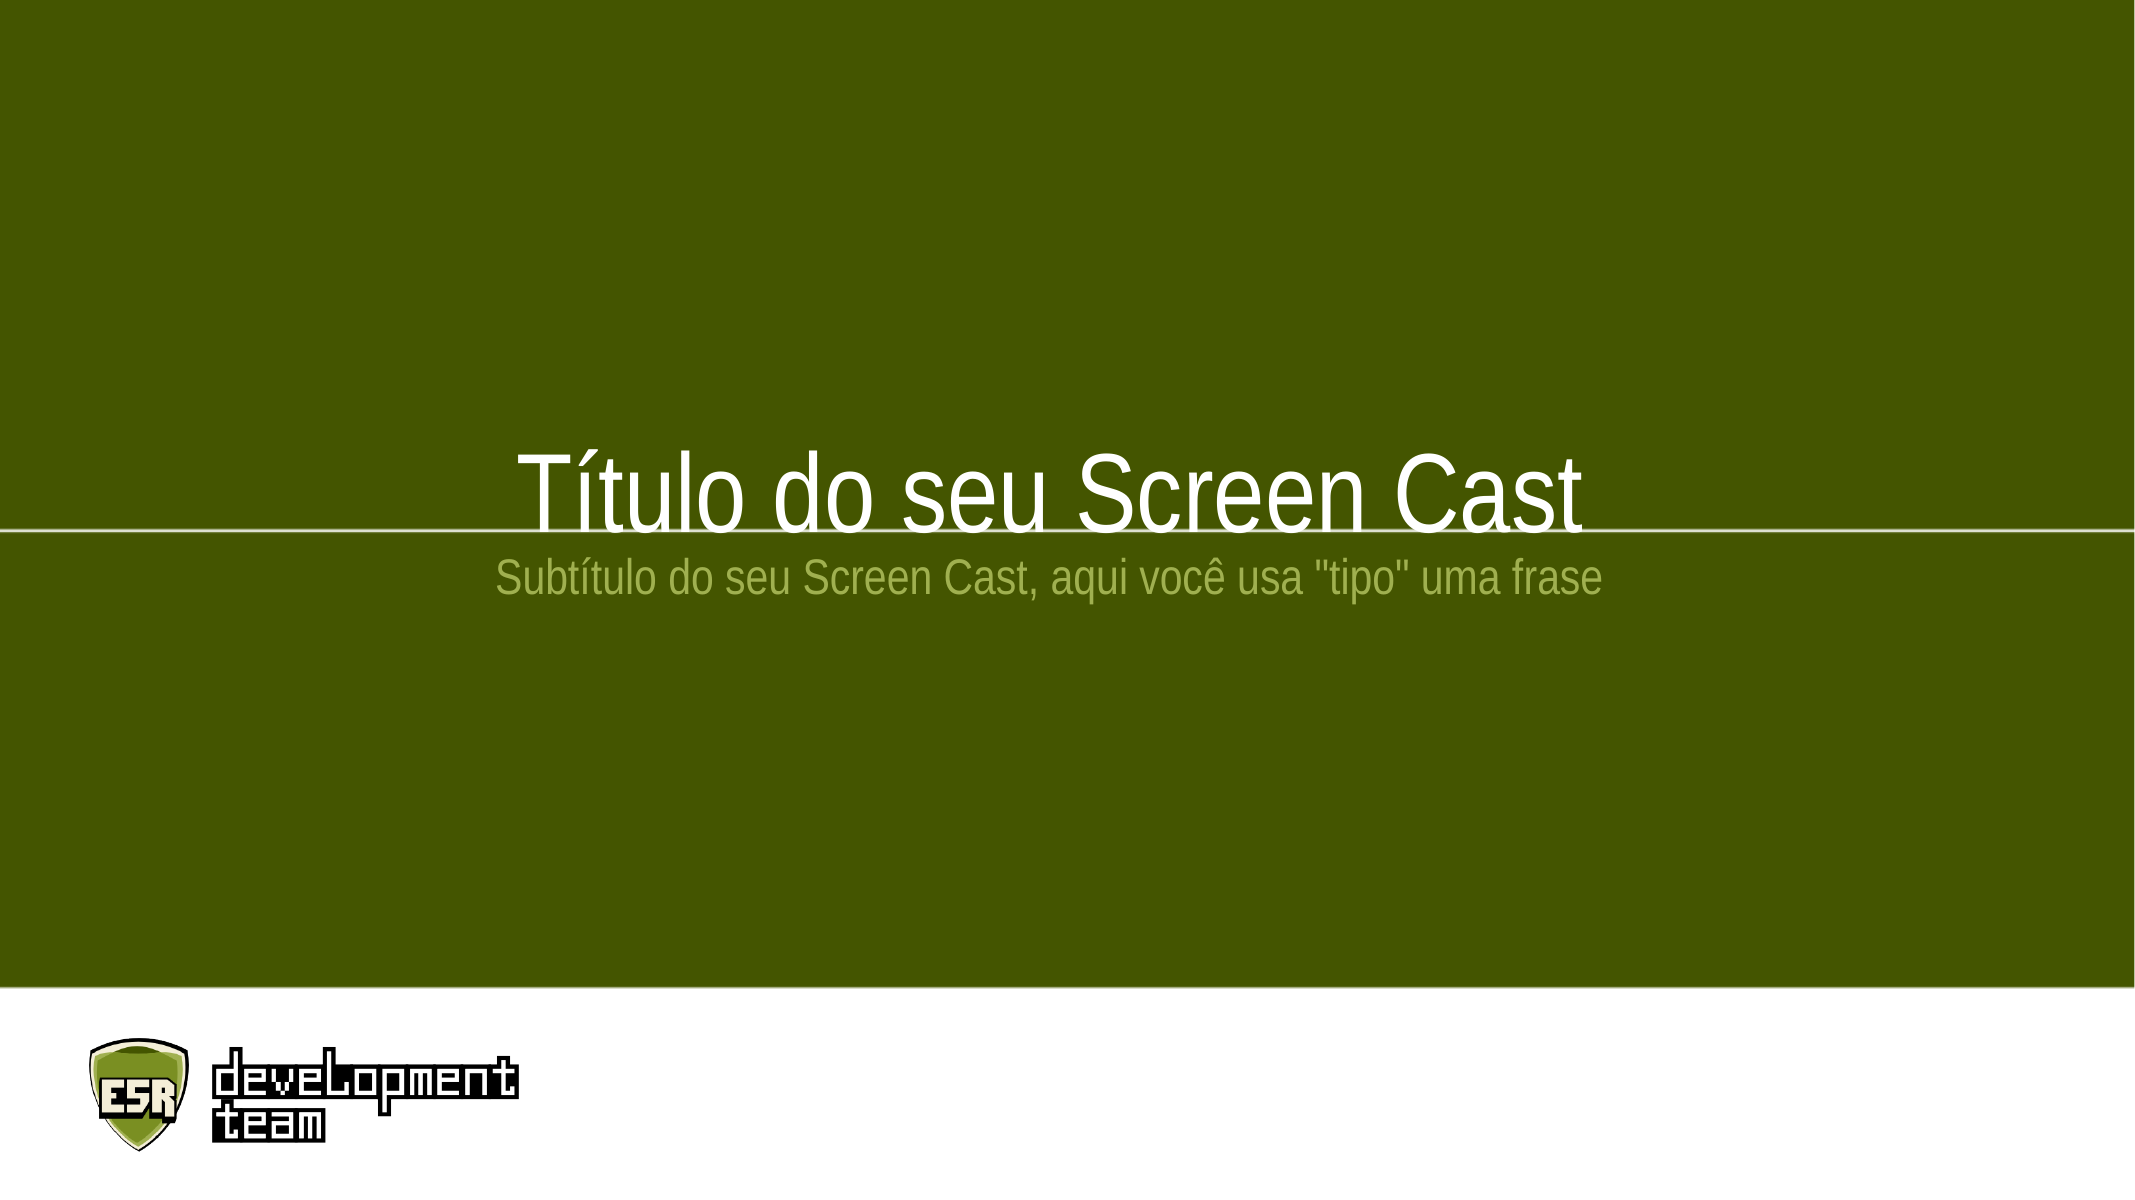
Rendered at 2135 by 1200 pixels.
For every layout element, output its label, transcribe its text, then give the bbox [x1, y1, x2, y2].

text_box Título do seu Screen Cast [330, 398, 1771, 528]
text_box Subtítulo do seu Screen Cast, aqui você usa "tipo" uma frase [300, 528, 1801, 624]
picture [0, 0, 2135, 1200]
